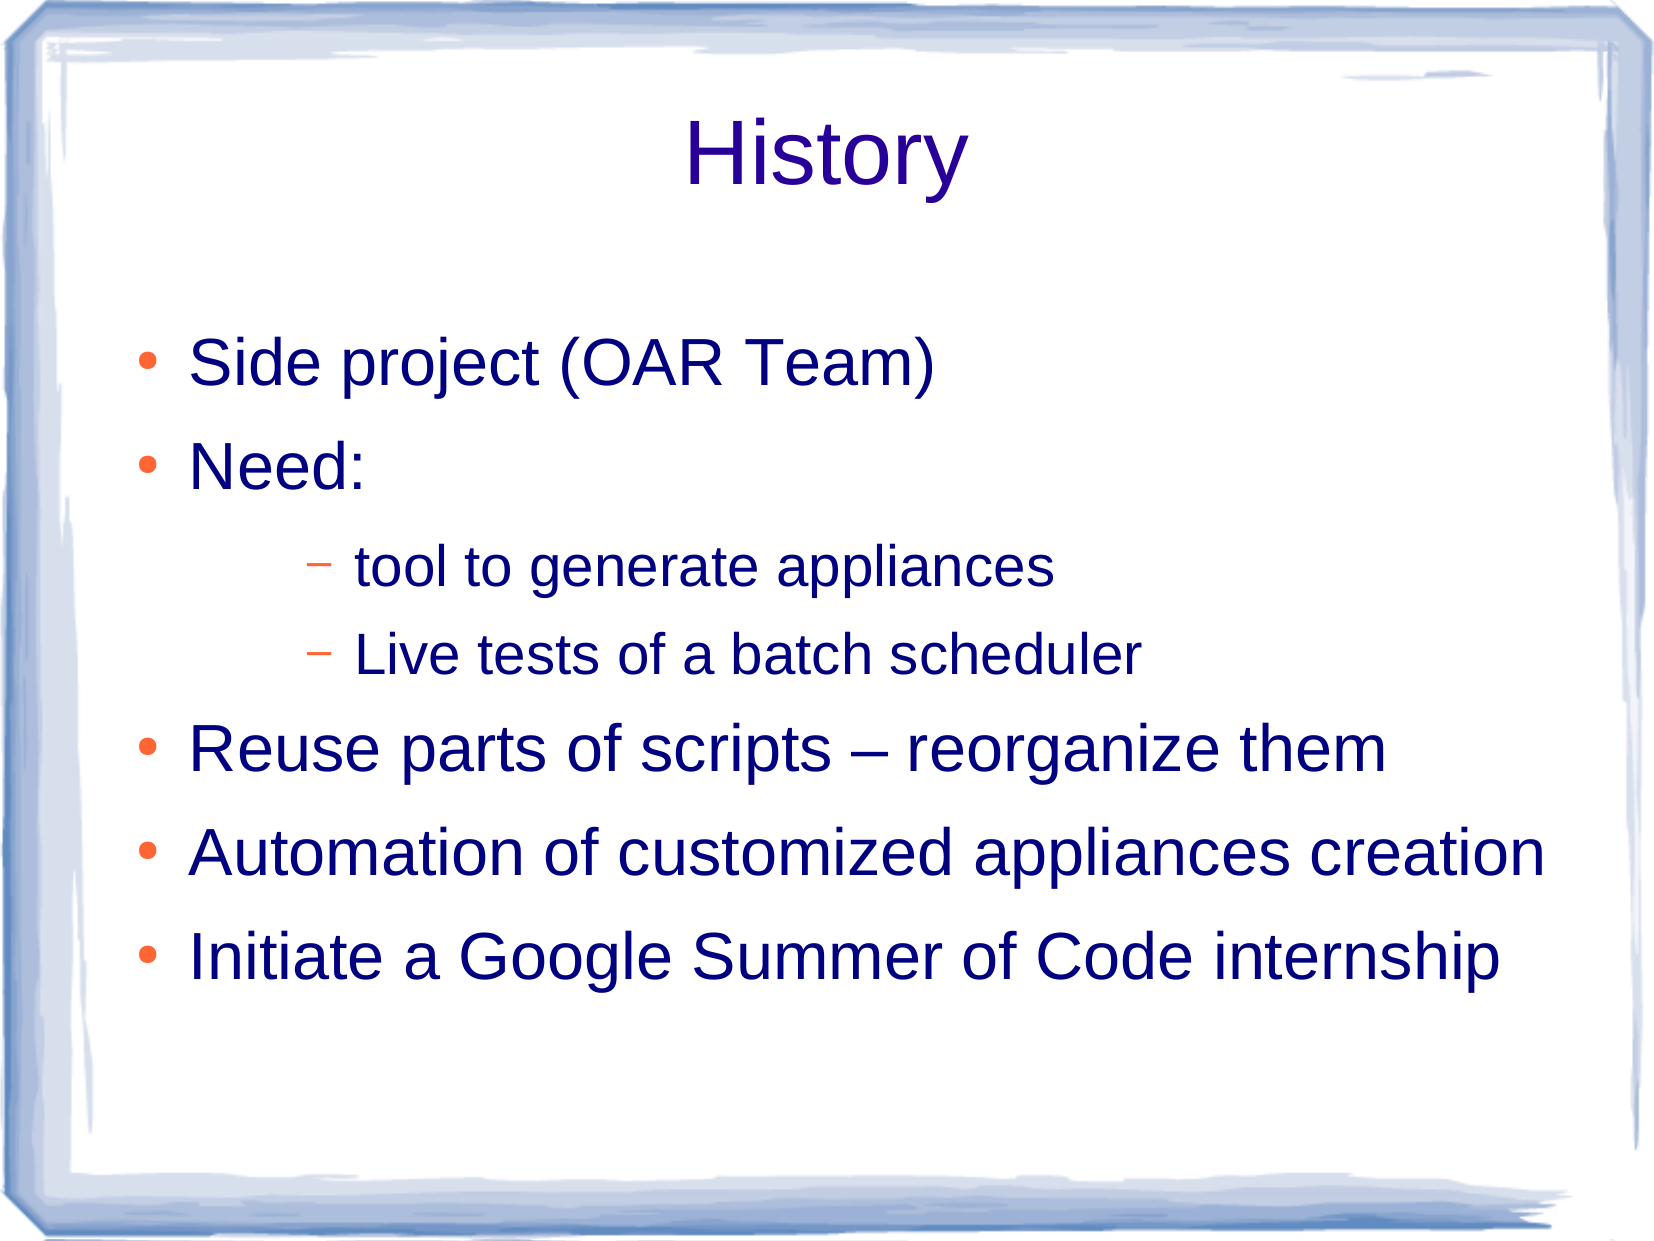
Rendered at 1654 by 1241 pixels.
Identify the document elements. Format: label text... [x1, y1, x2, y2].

list Side project (OAR Team) Need: tool to generate appliances Live tests of a batch scheduler Reuse parts of scripts – reorganize them Automation of customized appliances creation Initiate a Google Summer of Code internship [118, 324, 1571, 1129]
title History [82, 49, 1571, 257]
picture [0, 0, 1654, 1241]
